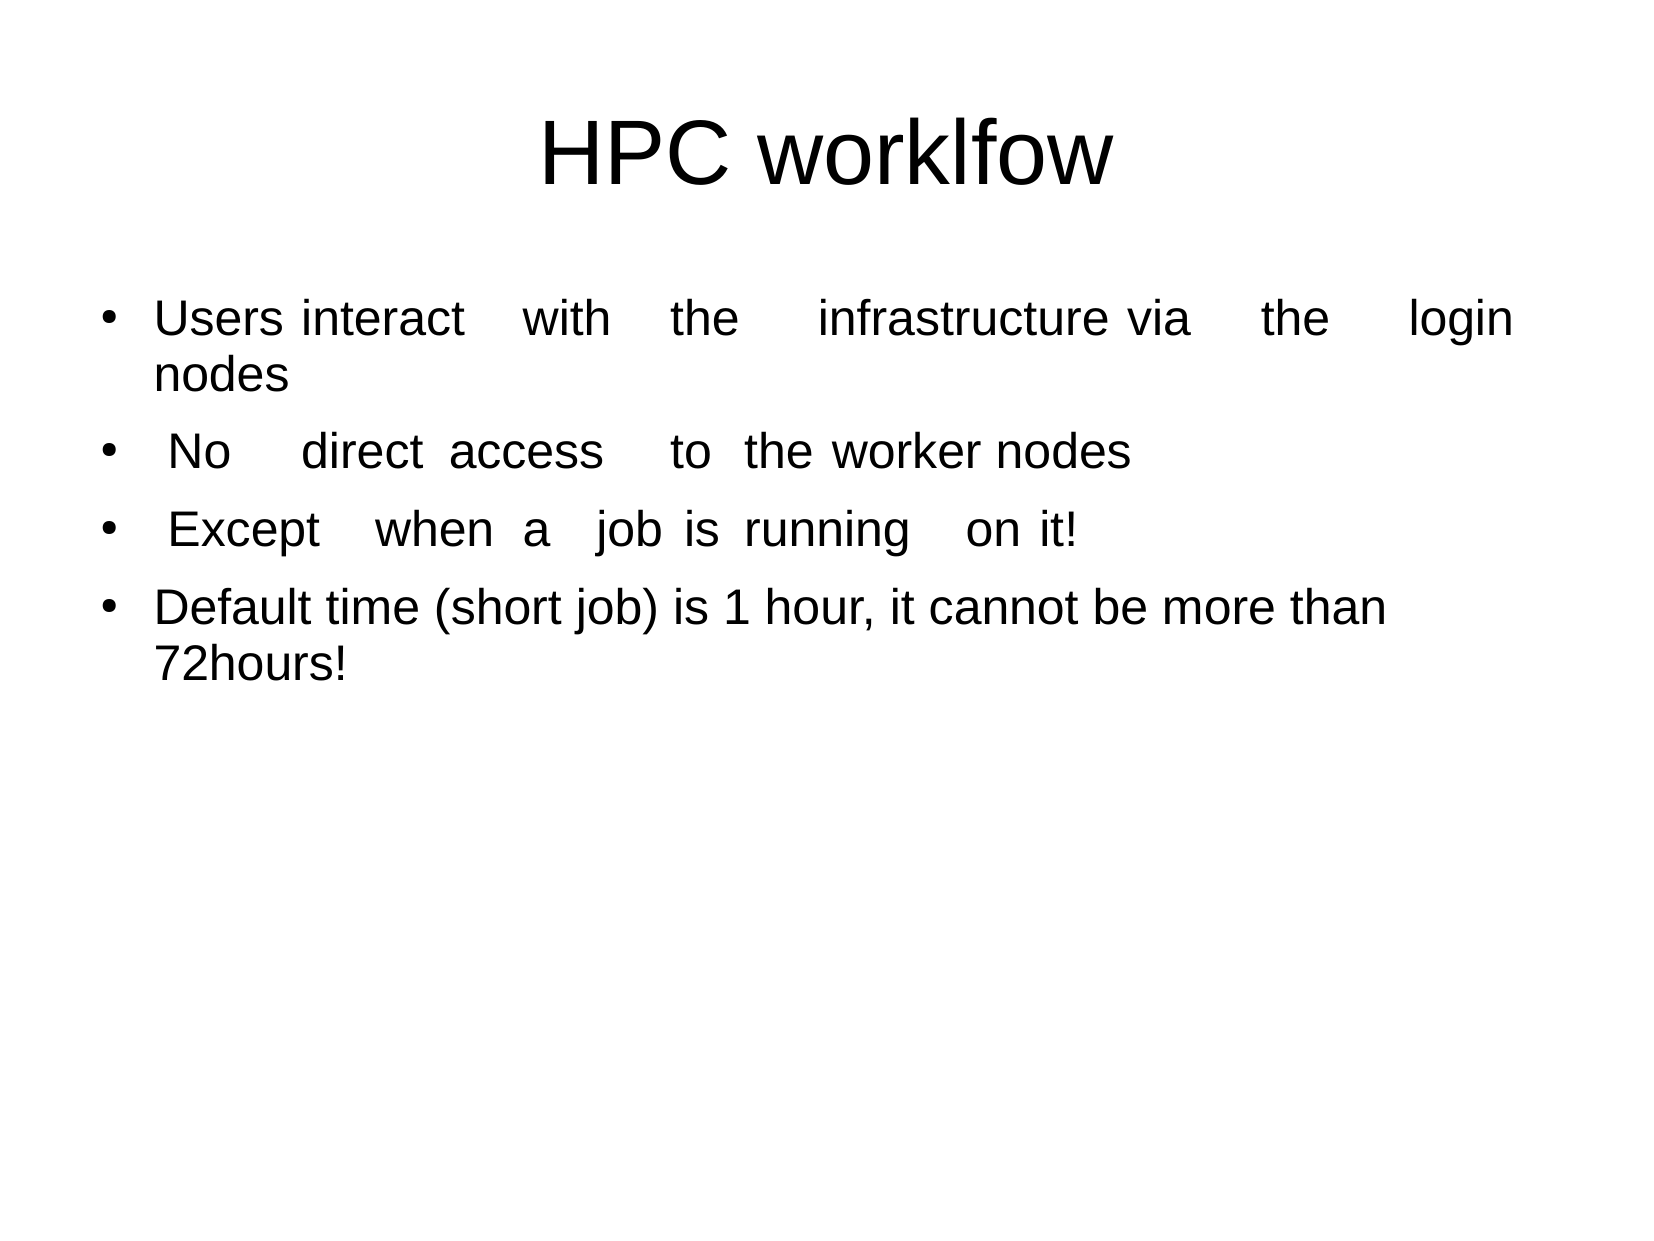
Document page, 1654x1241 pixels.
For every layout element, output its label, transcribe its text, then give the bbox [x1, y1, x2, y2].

title HPC worklfow [82, 49, 1571, 257]
list Users interact with the infrastructure via the login nodes No direct access to the worker nodes Except when a job is running on it! Default time (short job) is 1 hour, it cannot be more than 72hours! [82, 290, 1571, 1010]
